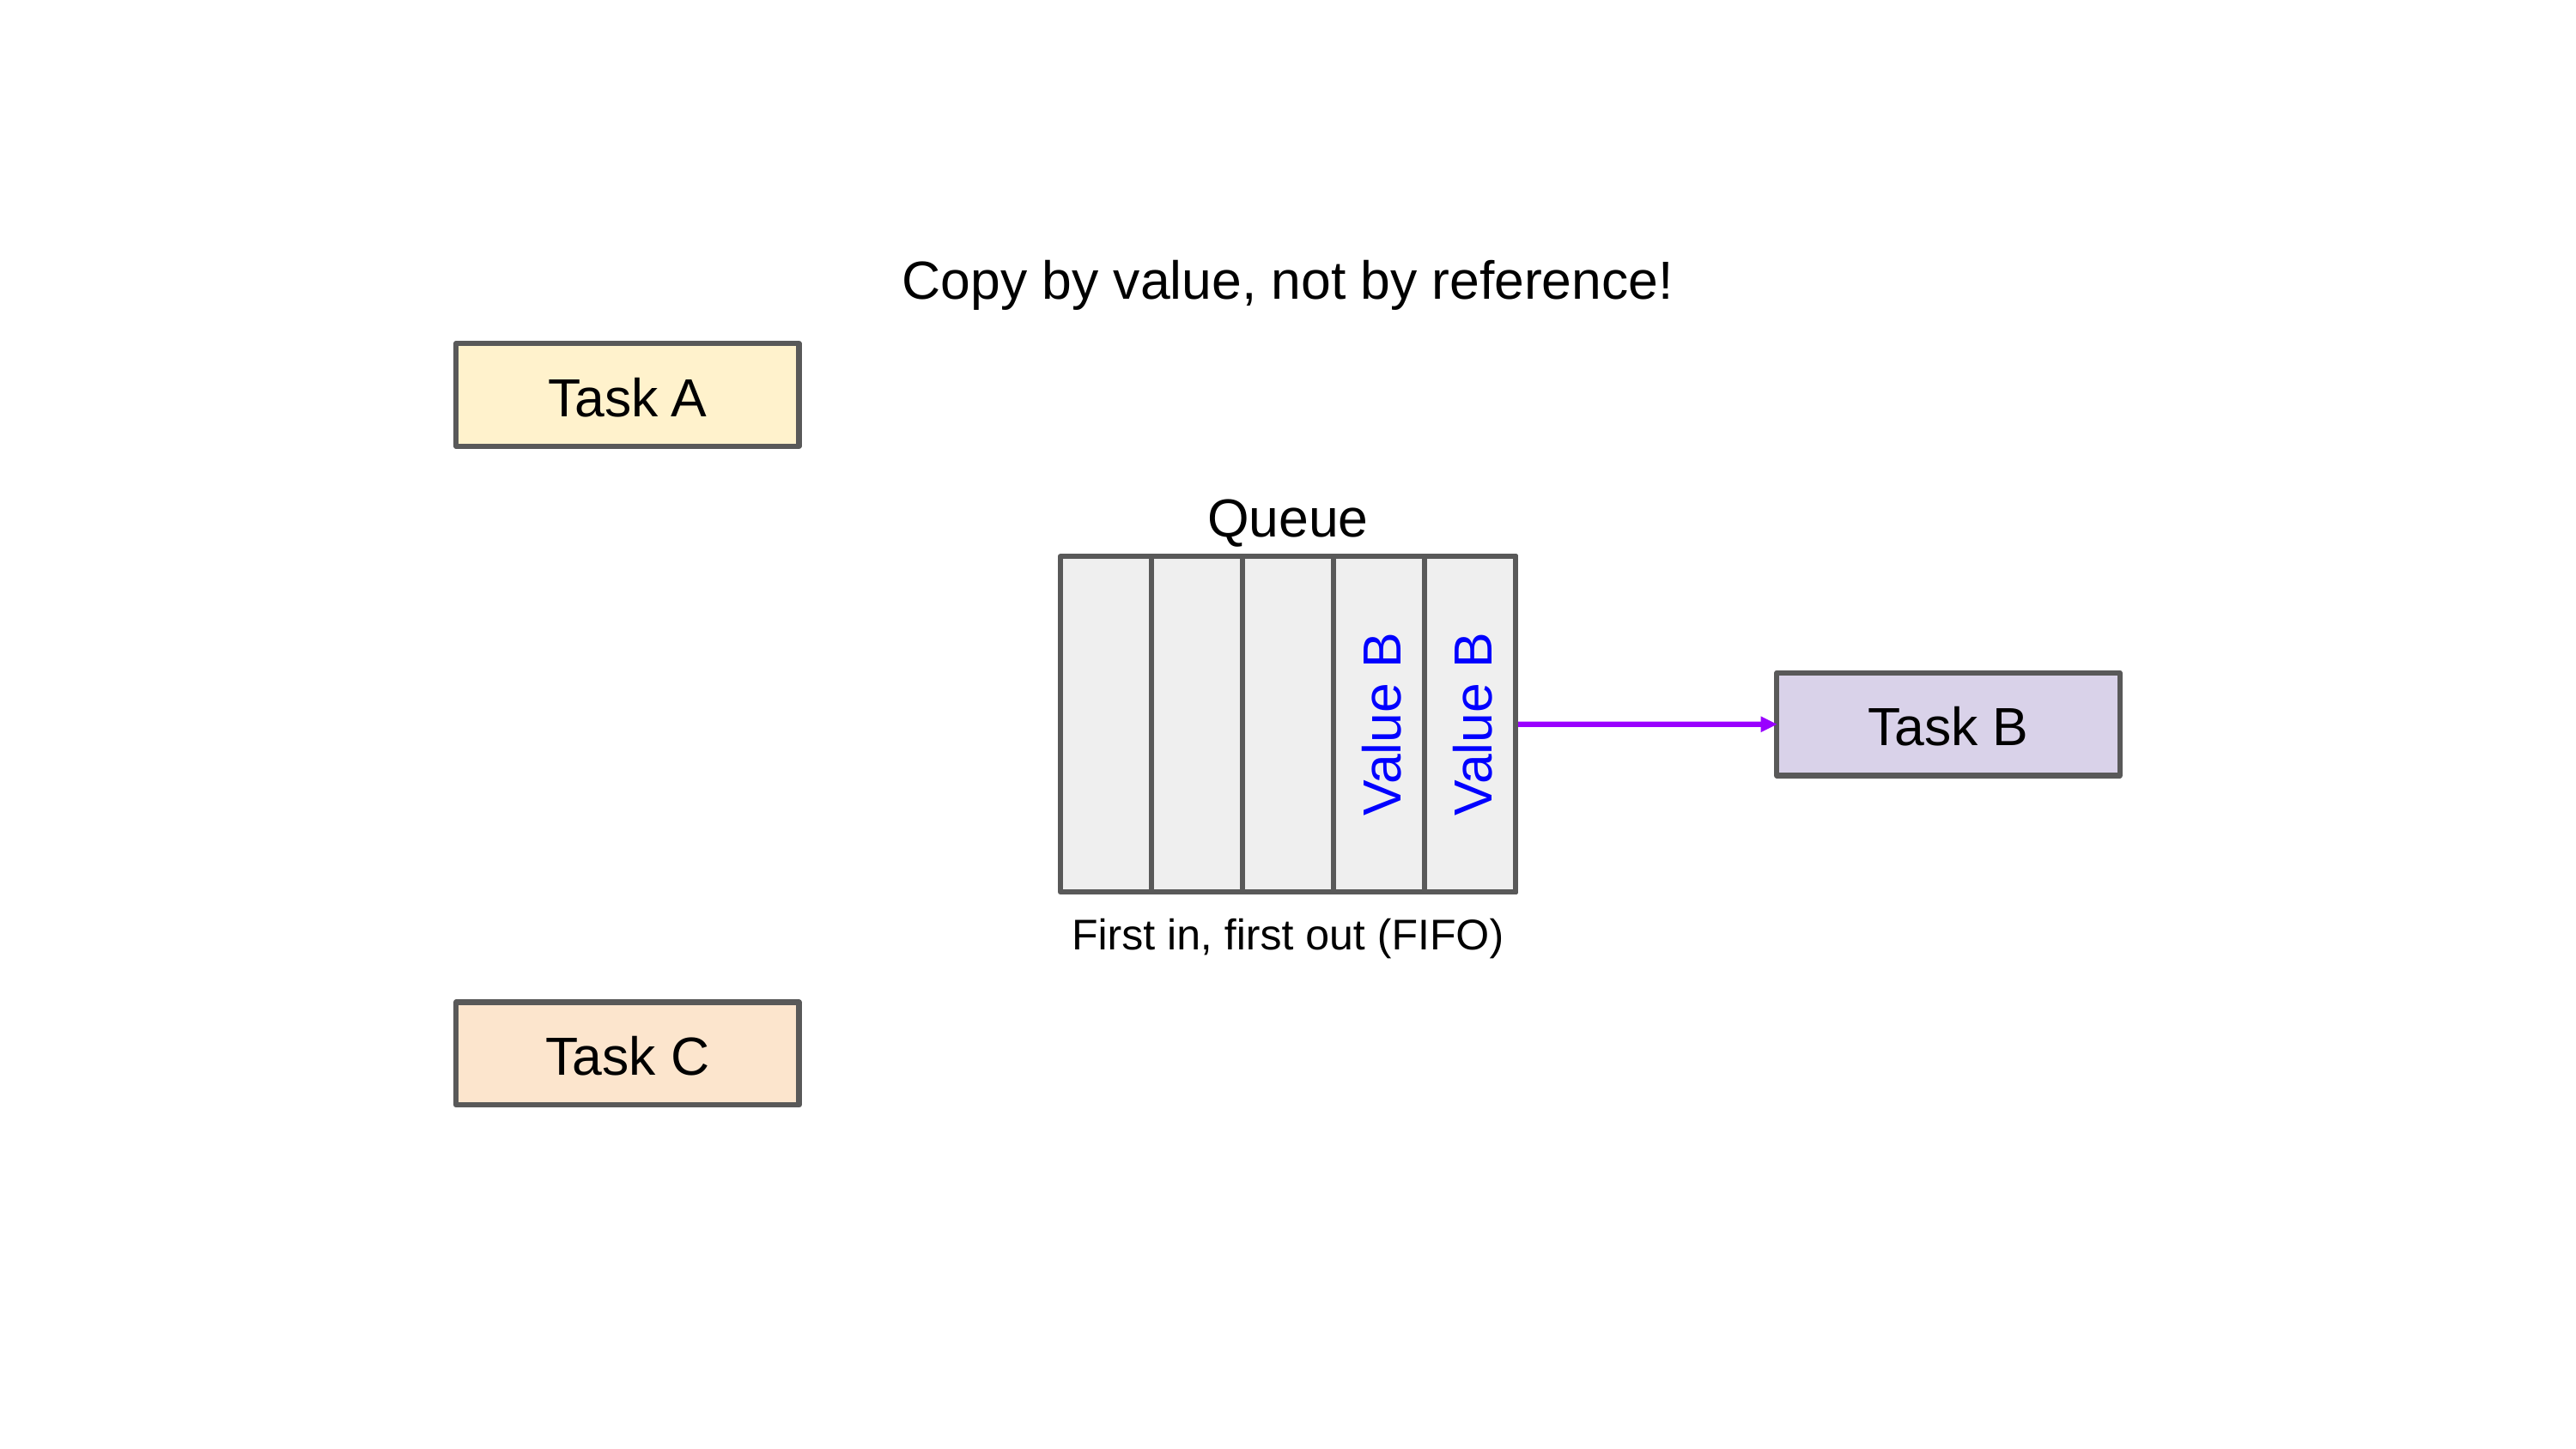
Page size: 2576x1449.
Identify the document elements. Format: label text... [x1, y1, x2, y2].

text_box Queue [1141, 470, 1435, 556]
text_box Task A [456, 343, 799, 446]
text_box [1060, 556, 1333, 887]
text_box First in, first out (FIFO) [1033, 887, 1543, 979]
text_box Task B [1777, 672, 2120, 776]
text_box Task C [456, 1002, 799, 1106]
text_box Value B [1333, 556, 1425, 893]
text_box Value B [1425, 556, 1516, 893]
text_box Copy by value, not by reference! [815, 211, 1761, 343]
